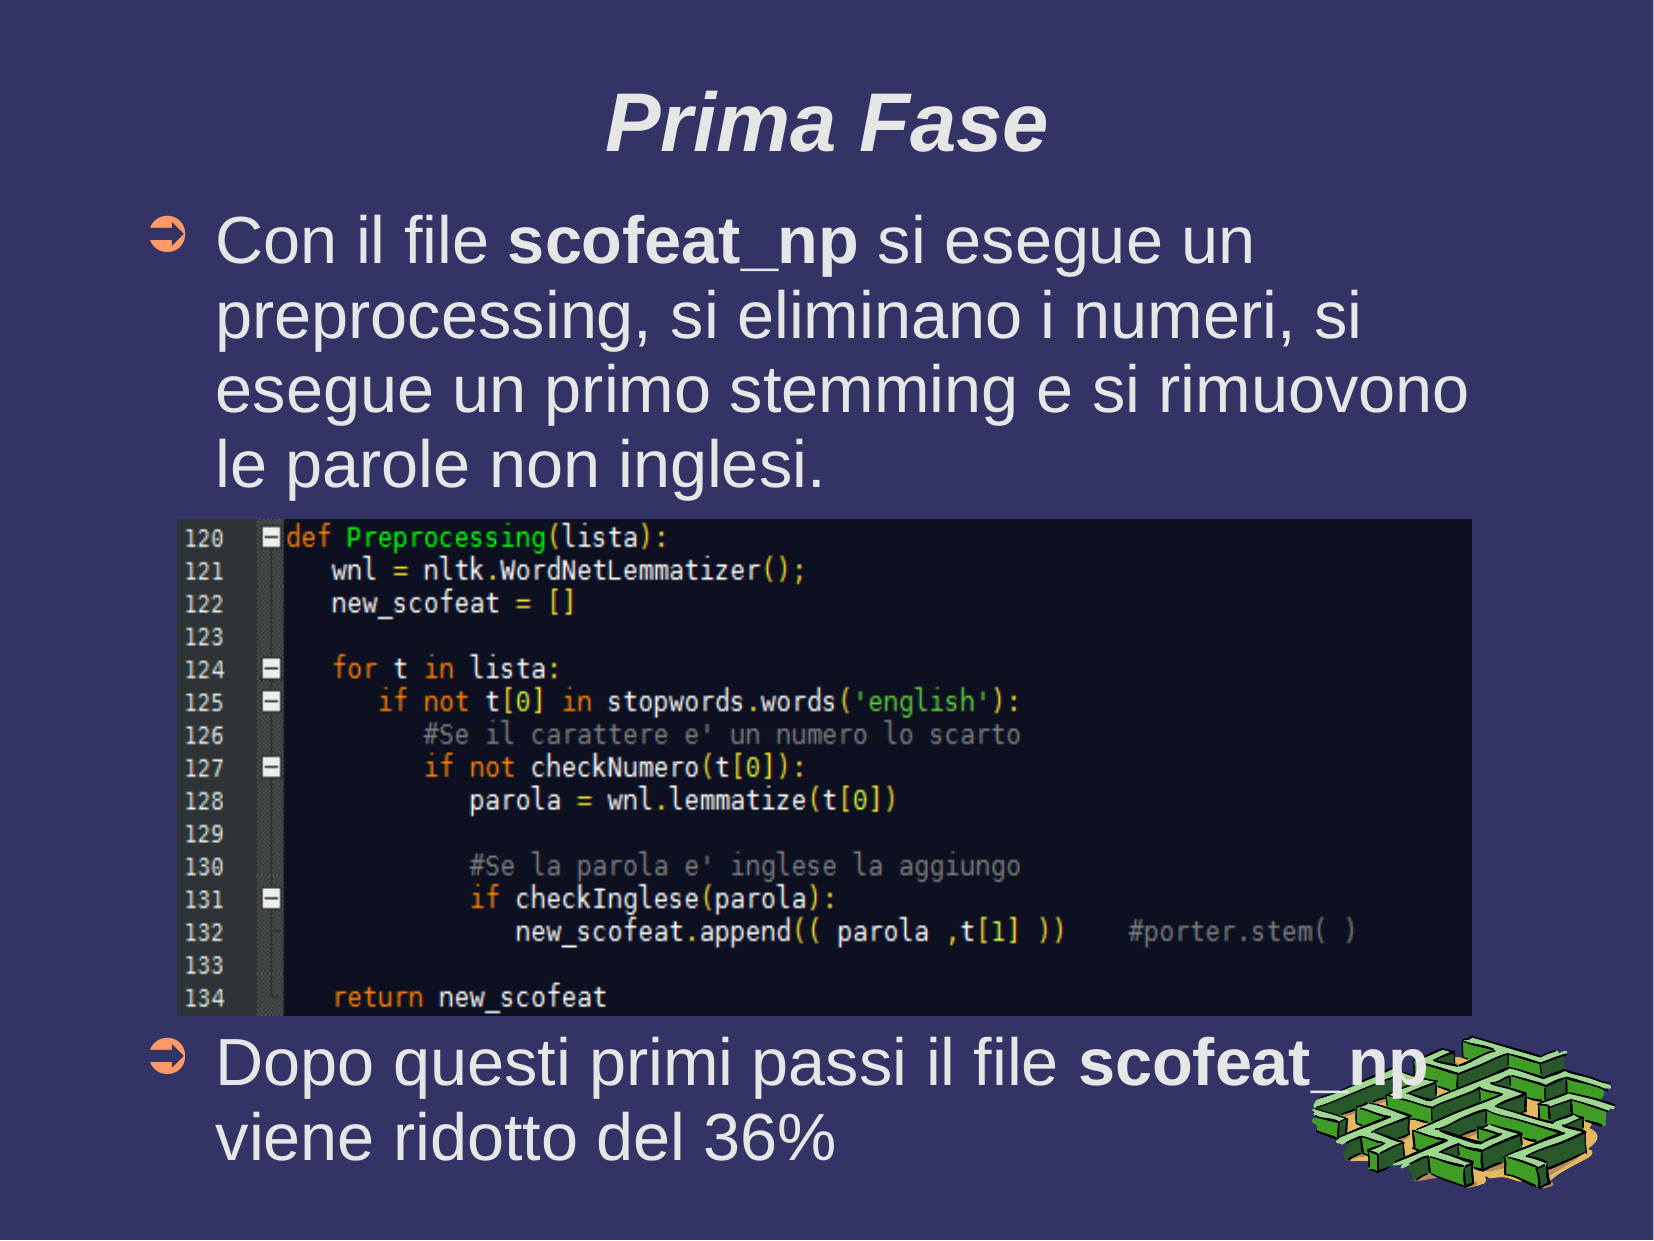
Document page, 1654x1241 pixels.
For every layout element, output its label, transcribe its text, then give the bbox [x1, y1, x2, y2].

list Con il file scofeat_np si esegue un preprocessing, si eliminano i numeri, si esegue un primo stemming e si rimuovono le parole non inglesi. Dopo questi primi passi il file scofeat_np viene ridotto del 36% [132, 202, 1524, 1175]
title Prima Fase [121, 19, 1534, 227]
picture [177, 519, 1472, 1017]
